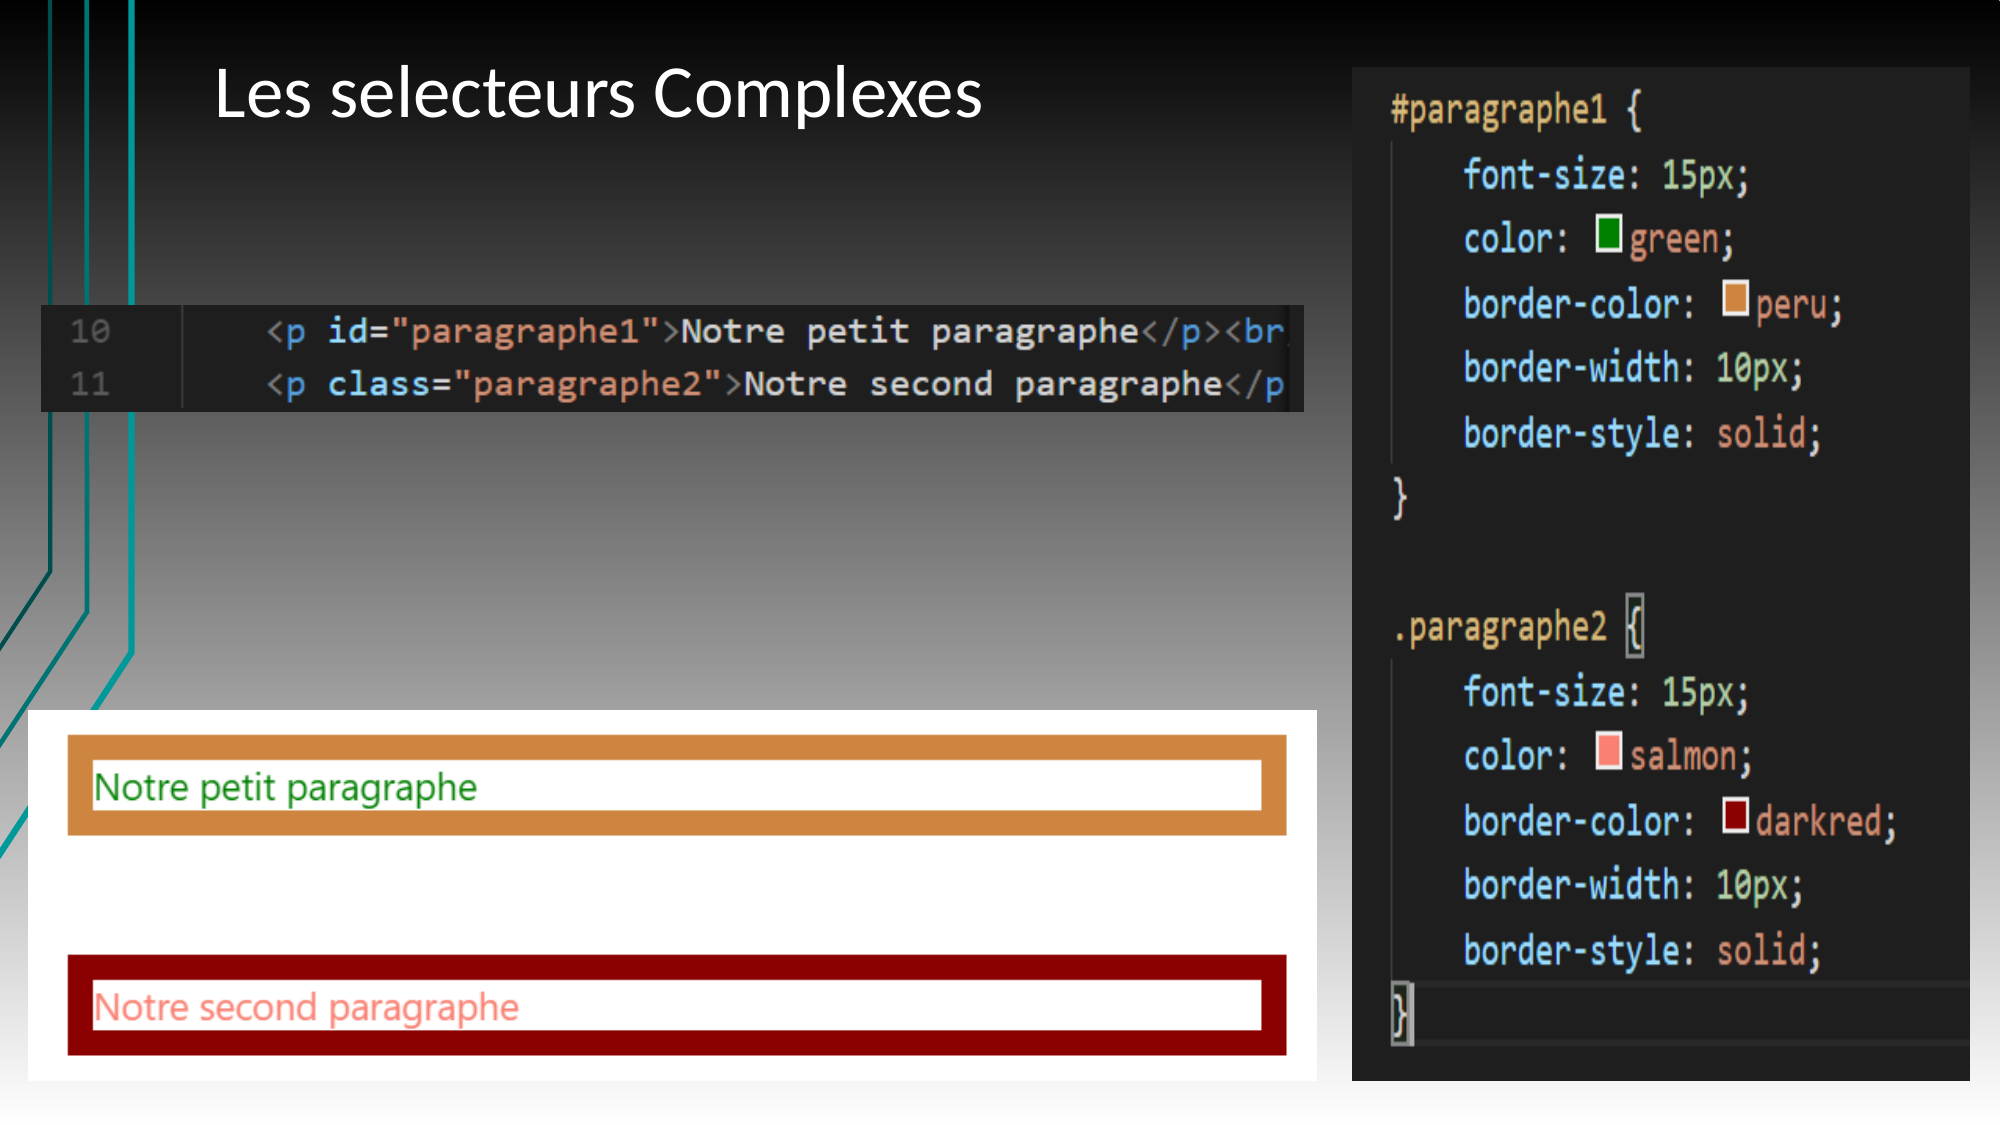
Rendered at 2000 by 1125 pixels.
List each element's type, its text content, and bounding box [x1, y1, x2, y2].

picture [28, 710, 1317, 1081]
picture [41, 305, 1304, 412]
title Les selecteurs Complexes [200, 45, 1900, 149]
picture [1352, 67, 1970, 1081]
